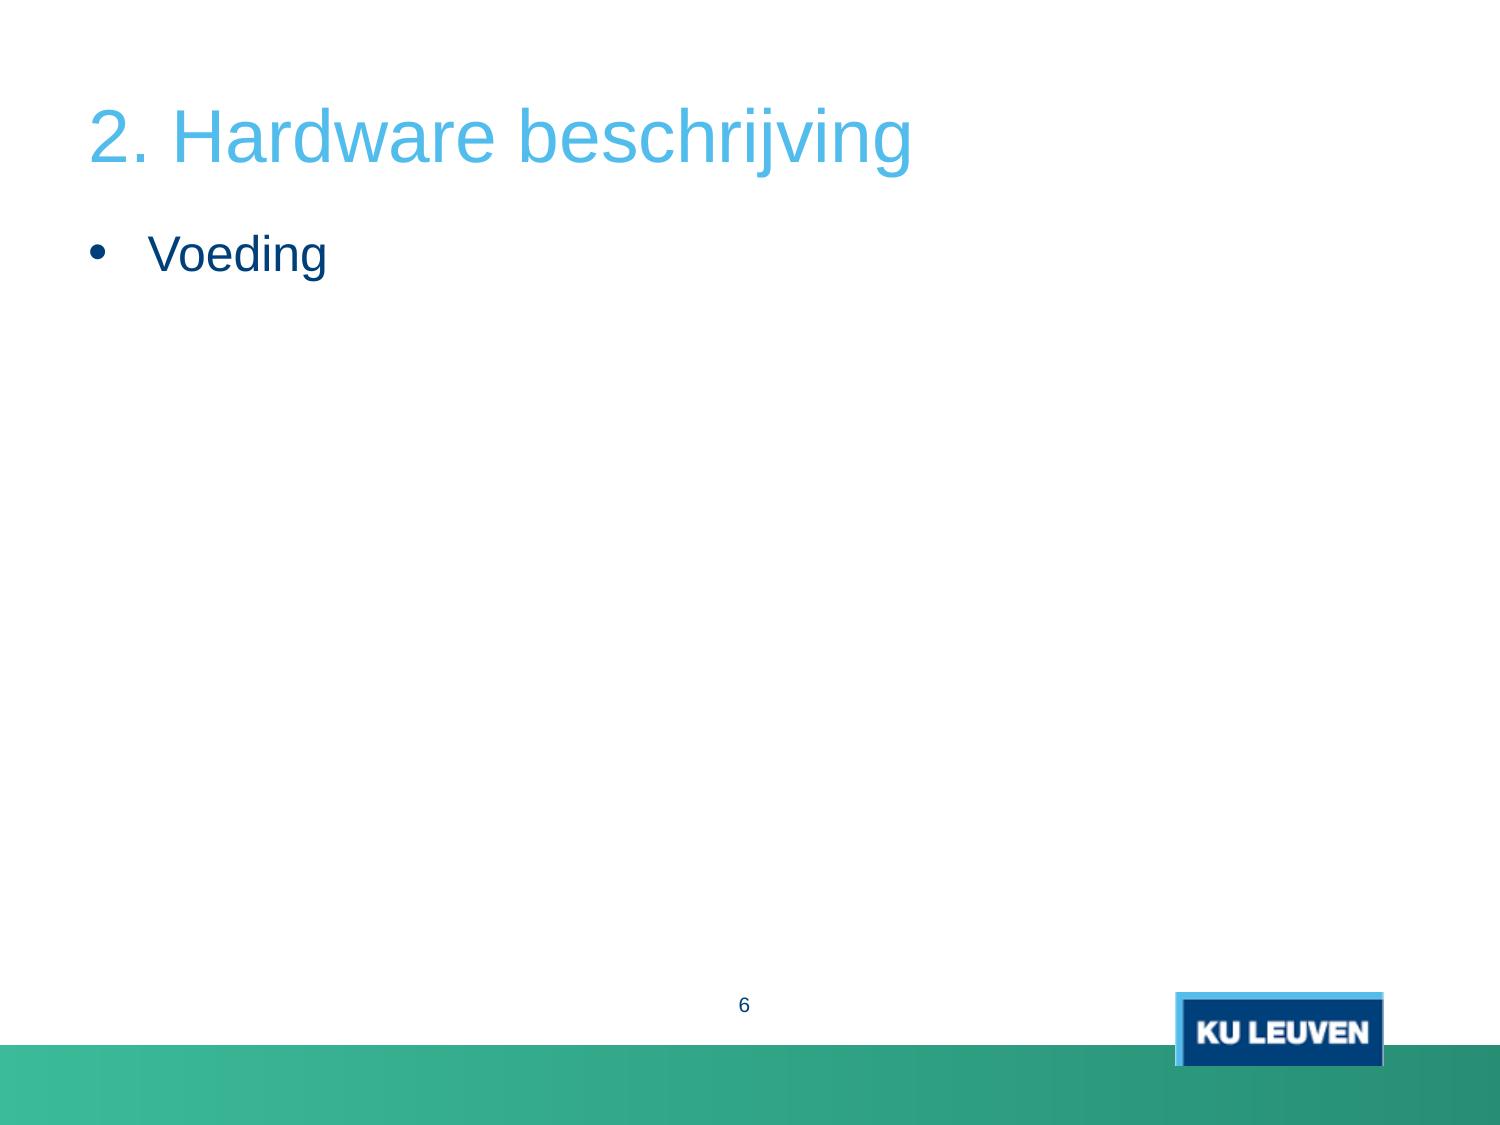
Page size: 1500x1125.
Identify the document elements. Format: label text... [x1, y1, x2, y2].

slide_number <number> [596, 992, 750, 1040]
list Voeding [88, 221, 1456, 948]
picture [1175, 992, 1384, 1066]
title 2. Hardware beschrijving [88, 29, 1456, 178]
